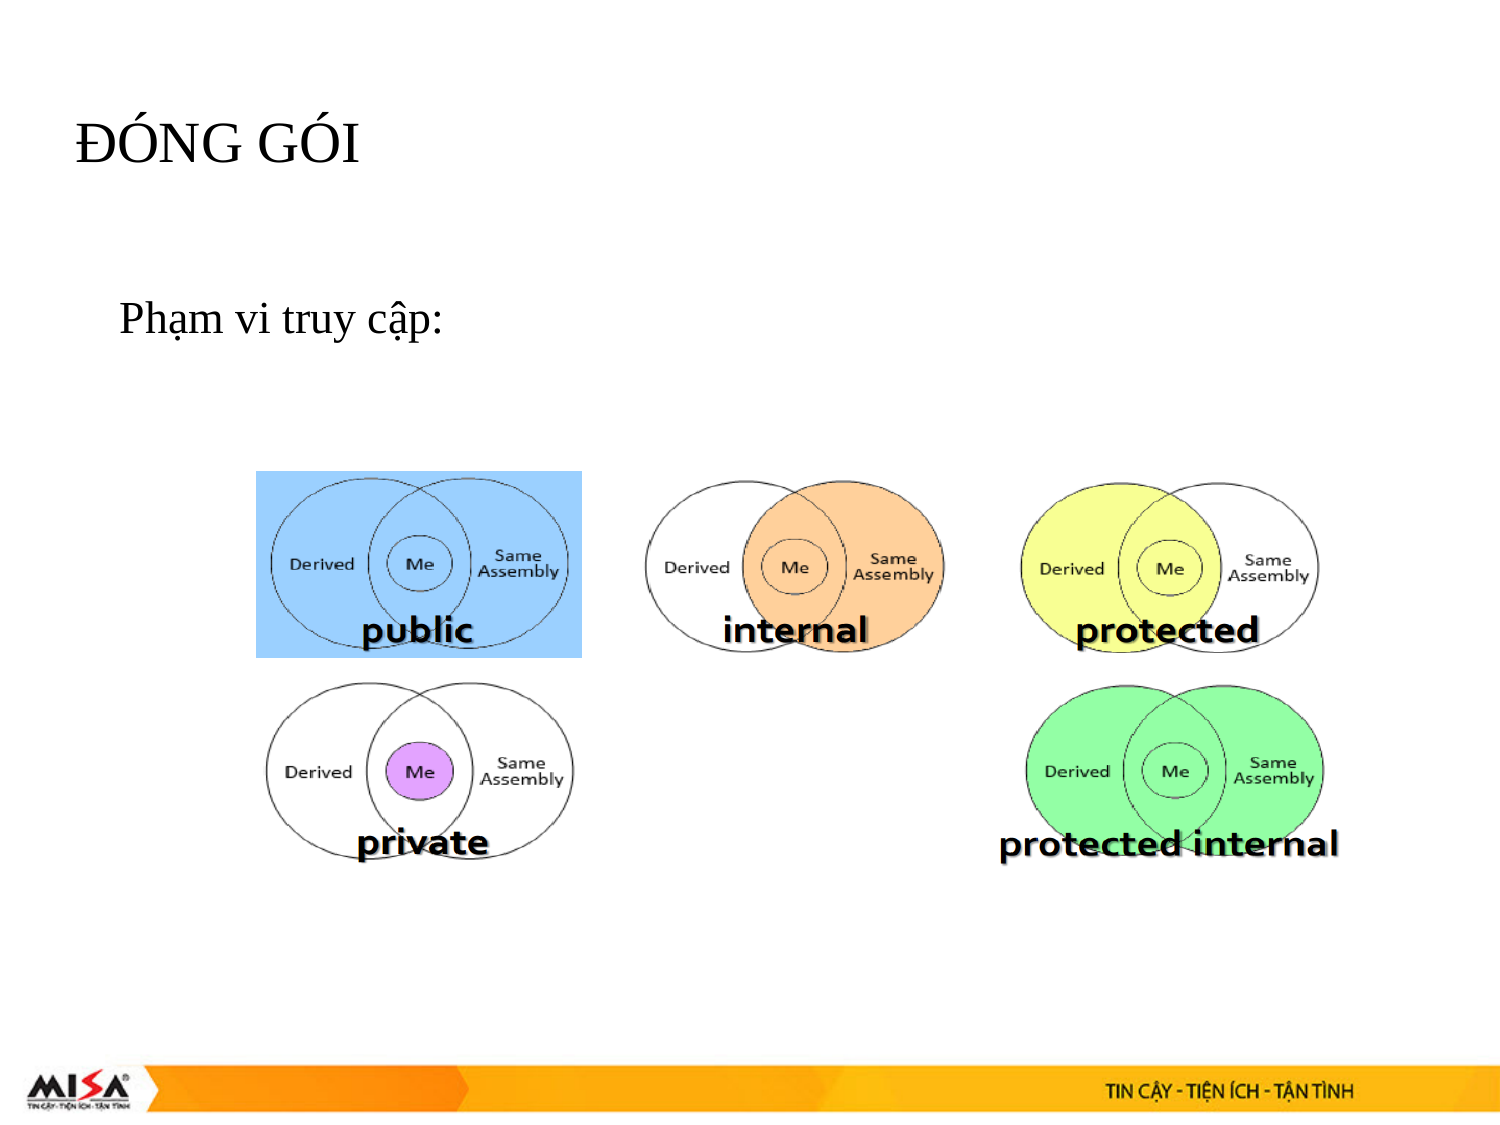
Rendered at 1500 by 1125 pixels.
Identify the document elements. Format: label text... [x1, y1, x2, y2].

text_box Phạm vi truy cập: [105, 285, 460, 355]
list [74, 263, 1425, 1005]
picture [0, 0, 1500, 1125]
title ĐÓNG GÓI [74, 44, 1425, 232]
